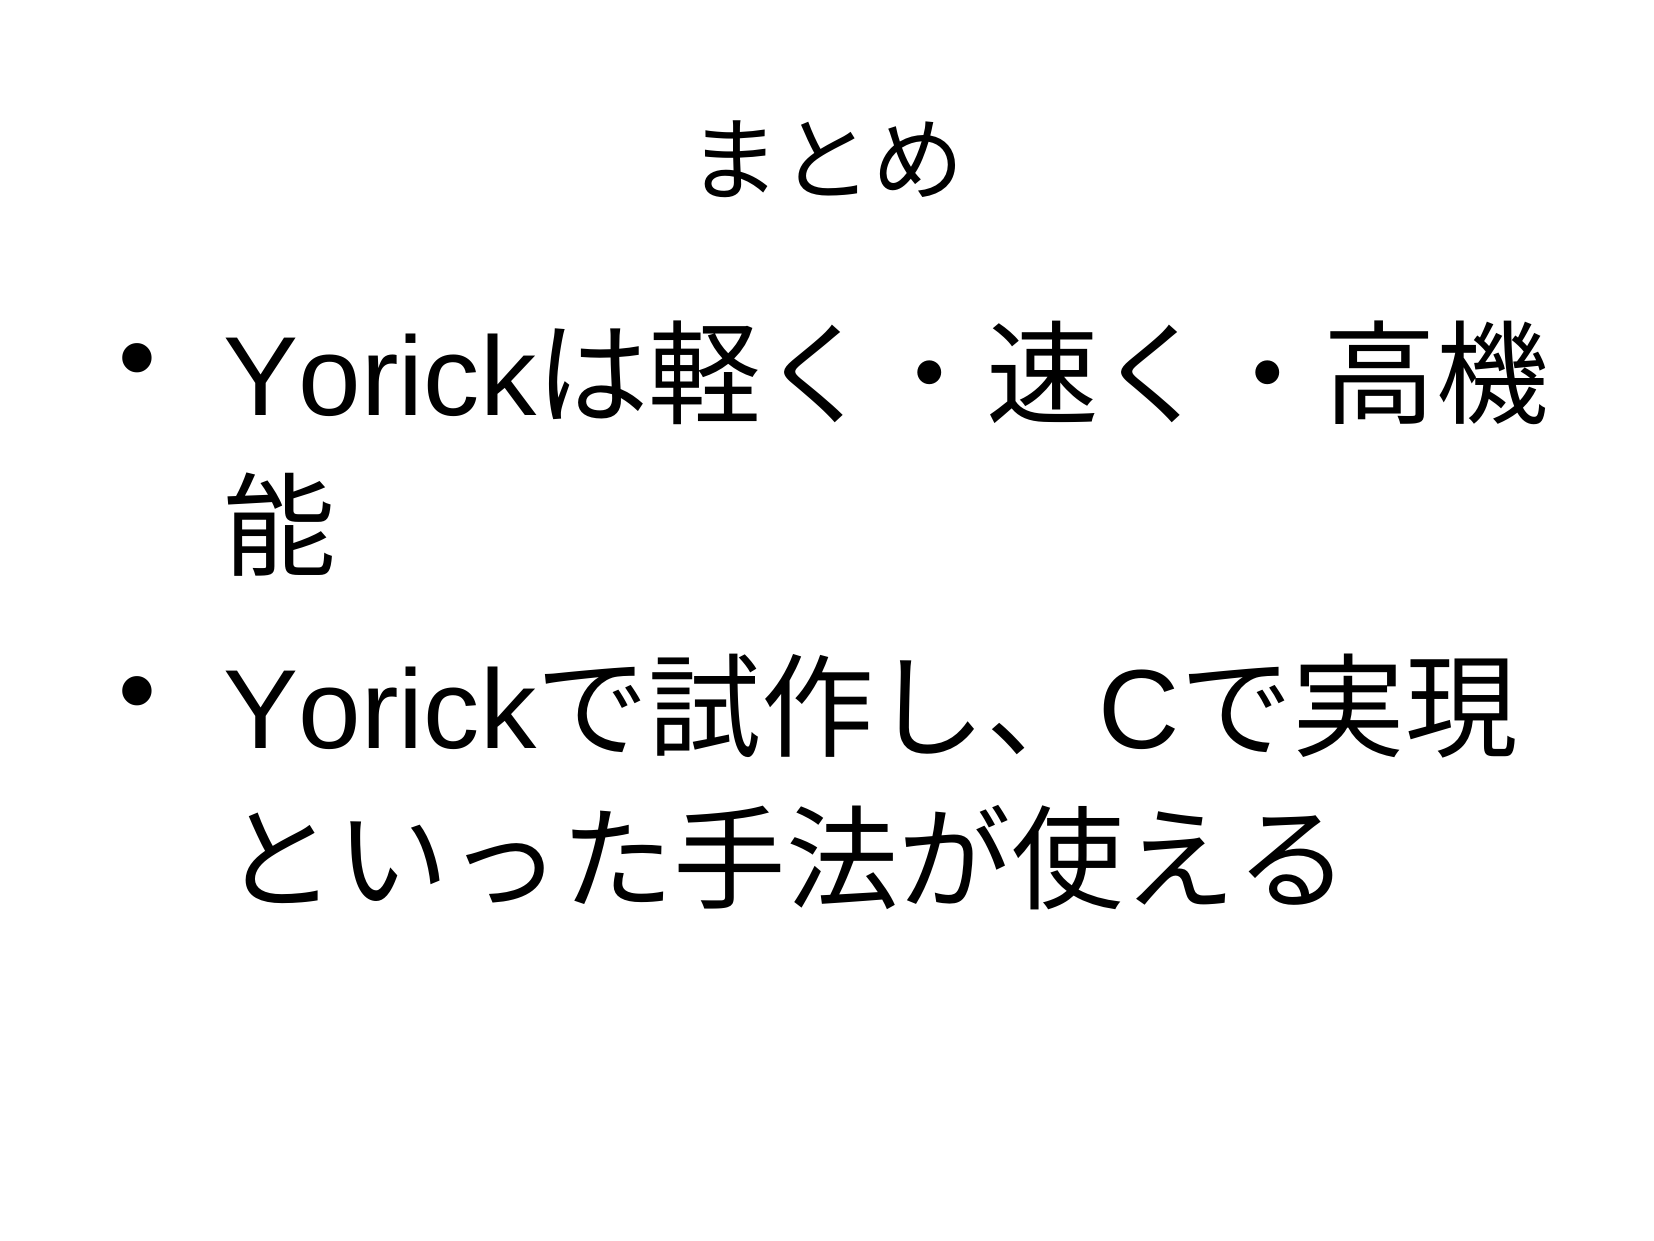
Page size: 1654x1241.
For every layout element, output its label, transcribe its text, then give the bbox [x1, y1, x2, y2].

list Yorickは軽く・速く・高機能 Yorickで試作し、Cで実現といった手法が使える [82, 290, 1571, 1109]
title まとめ [82, 56, 1571, 249]
